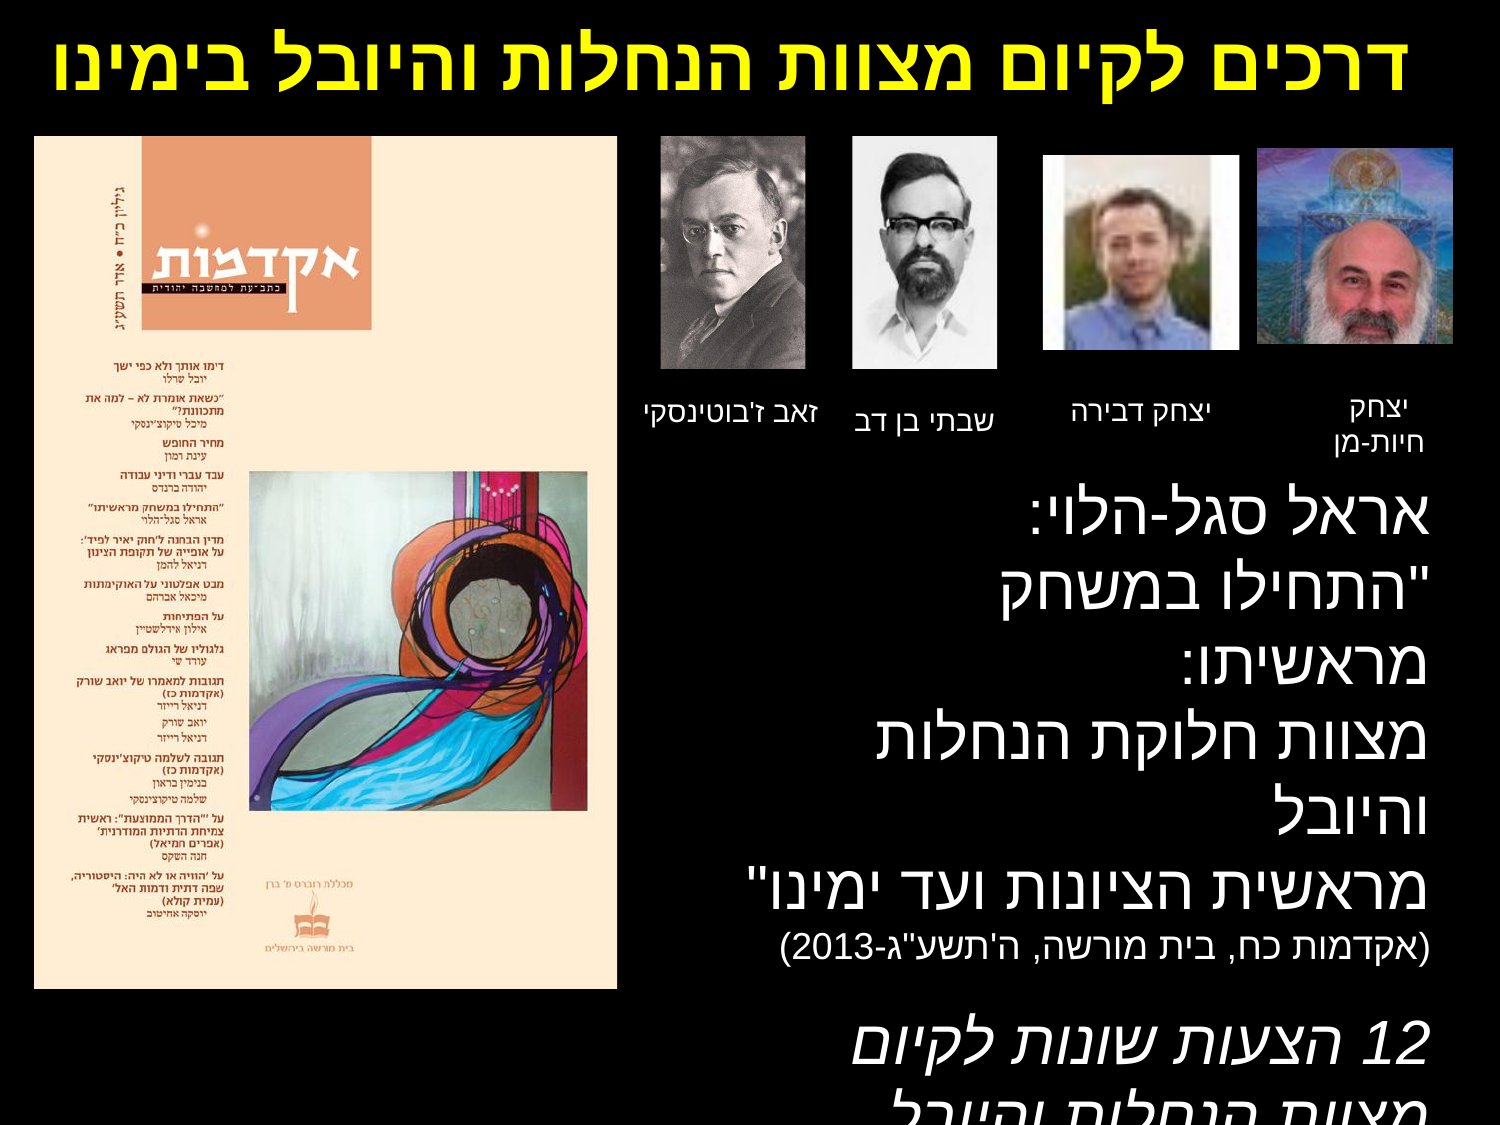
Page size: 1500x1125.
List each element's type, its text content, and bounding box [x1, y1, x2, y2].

text_box אראל סגל-הלוי: "התחילו במשחק מראשיתו: מצוות חלוקת הנחלות והיובל מראשית הציונות ועד ימינו" (אקדמות כח, בית מורשה, ה'תשע"ג-2013) 12 הצעות שונות לקיום מצוות הנחלות והיובל בימינו [724, 457, 1446, 1043]
text_box [1042, 155, 1240, 350]
text_box יצחק חיות-מן [1284, 373, 1474, 425]
text_box דרכים לקיום מצוות הנחלות והיובל בימינו [34, 0, 1428, 146]
text_box יצחק דבירה [1046, 377, 1236, 430]
text_box זאב ז'בוטינסקי [619, 378, 842, 447]
text_box [852, 136, 998, 369]
text_box [660, 136, 806, 369]
picture [1257, 148, 1453, 344]
text_box שבתי בן דב [842, 386, 1019, 439]
text_box [34, 136, 618, 989]
